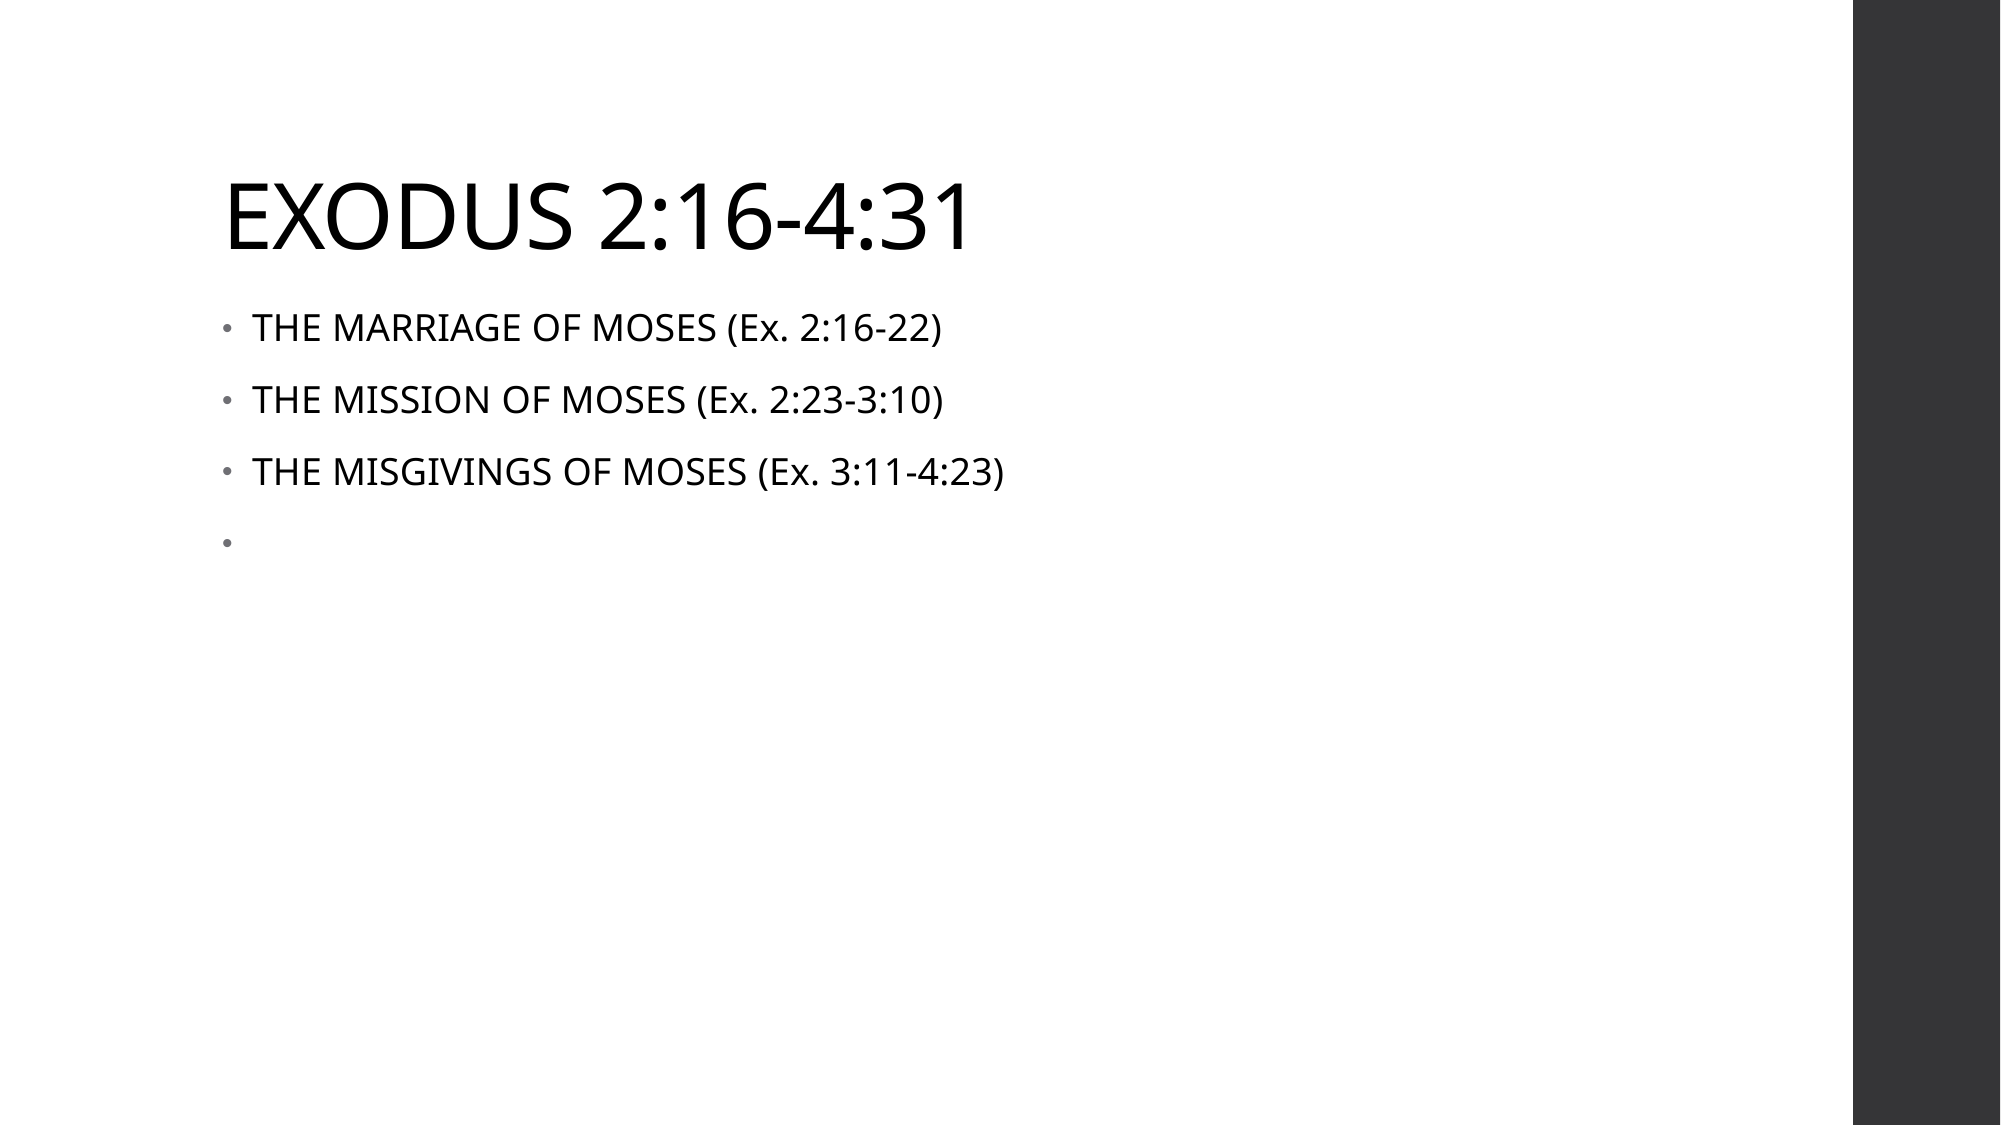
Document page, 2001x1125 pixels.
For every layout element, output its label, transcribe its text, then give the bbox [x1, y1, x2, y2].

list THE MARRIAGE OF MOSES (Ex. 2:16-22) THE MISSION OF MOSES (Ex. 2:23-3:10) THE MISGIVINGS OF MOSES (Ex. 3:11-4:23) [206, 299, 1617, 1014]
title EXODUS 2:16-4:31 [206, 60, 1797, 278]
